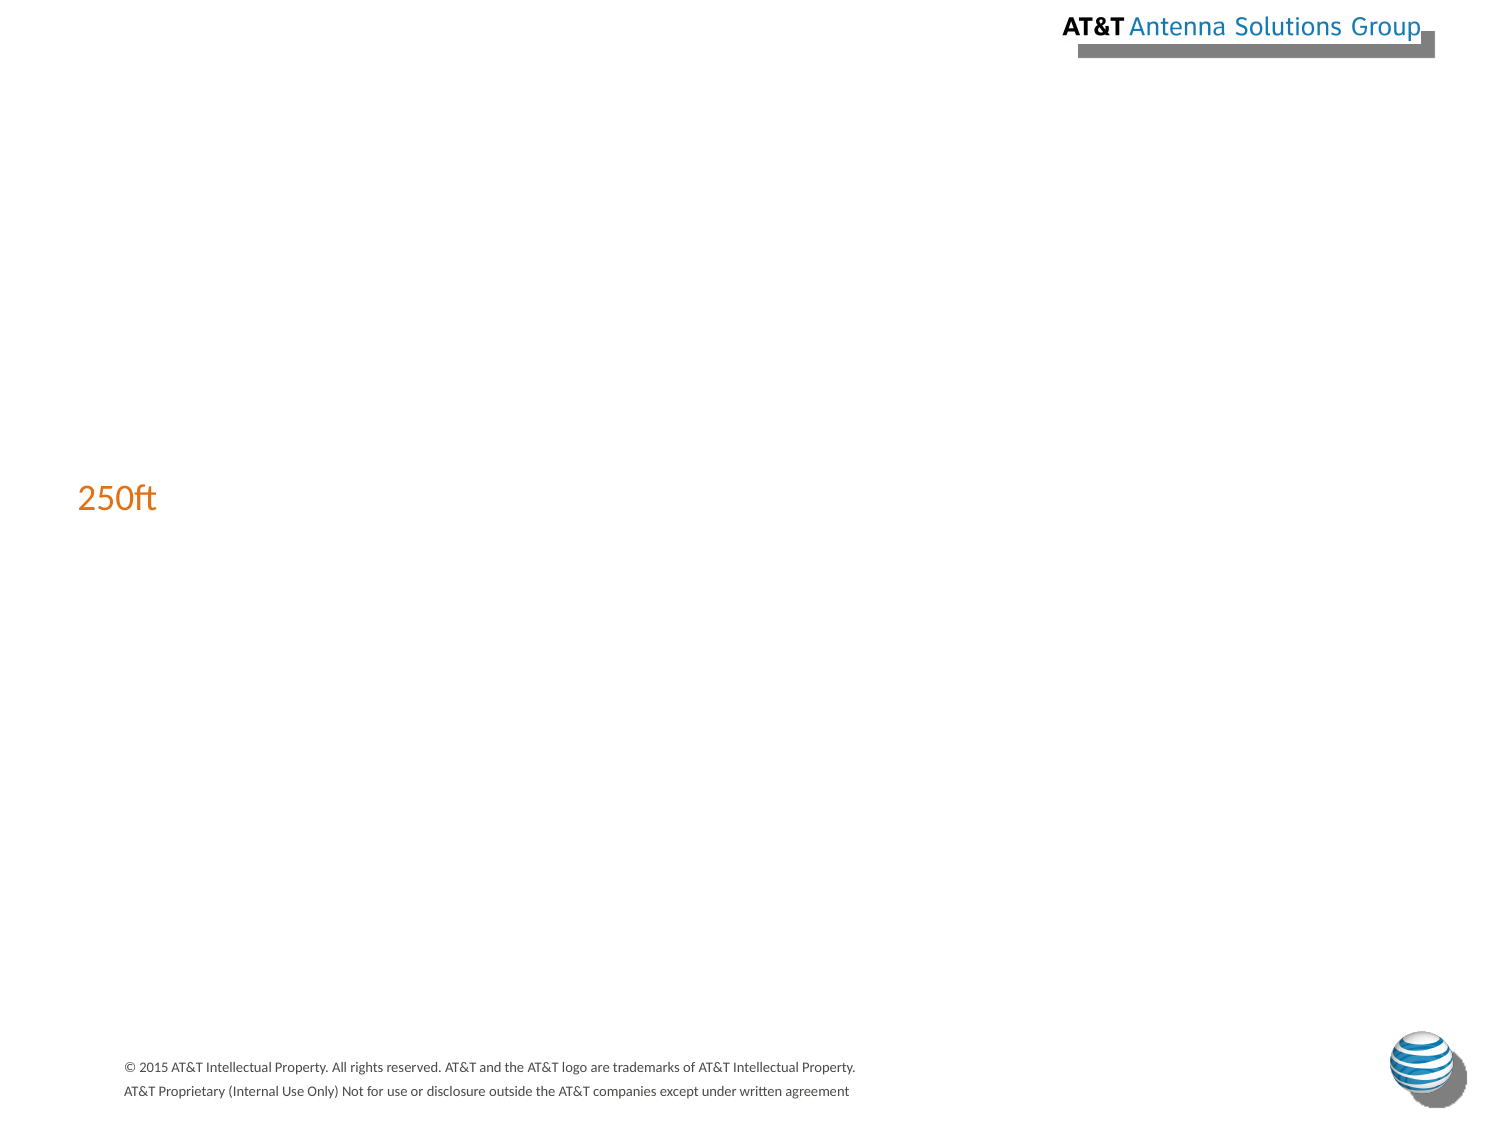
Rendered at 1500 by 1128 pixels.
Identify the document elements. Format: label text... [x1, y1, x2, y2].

text_box 250ft [62, 468, 1500, 1128]
picture [1062, 15, 1421, 44]
